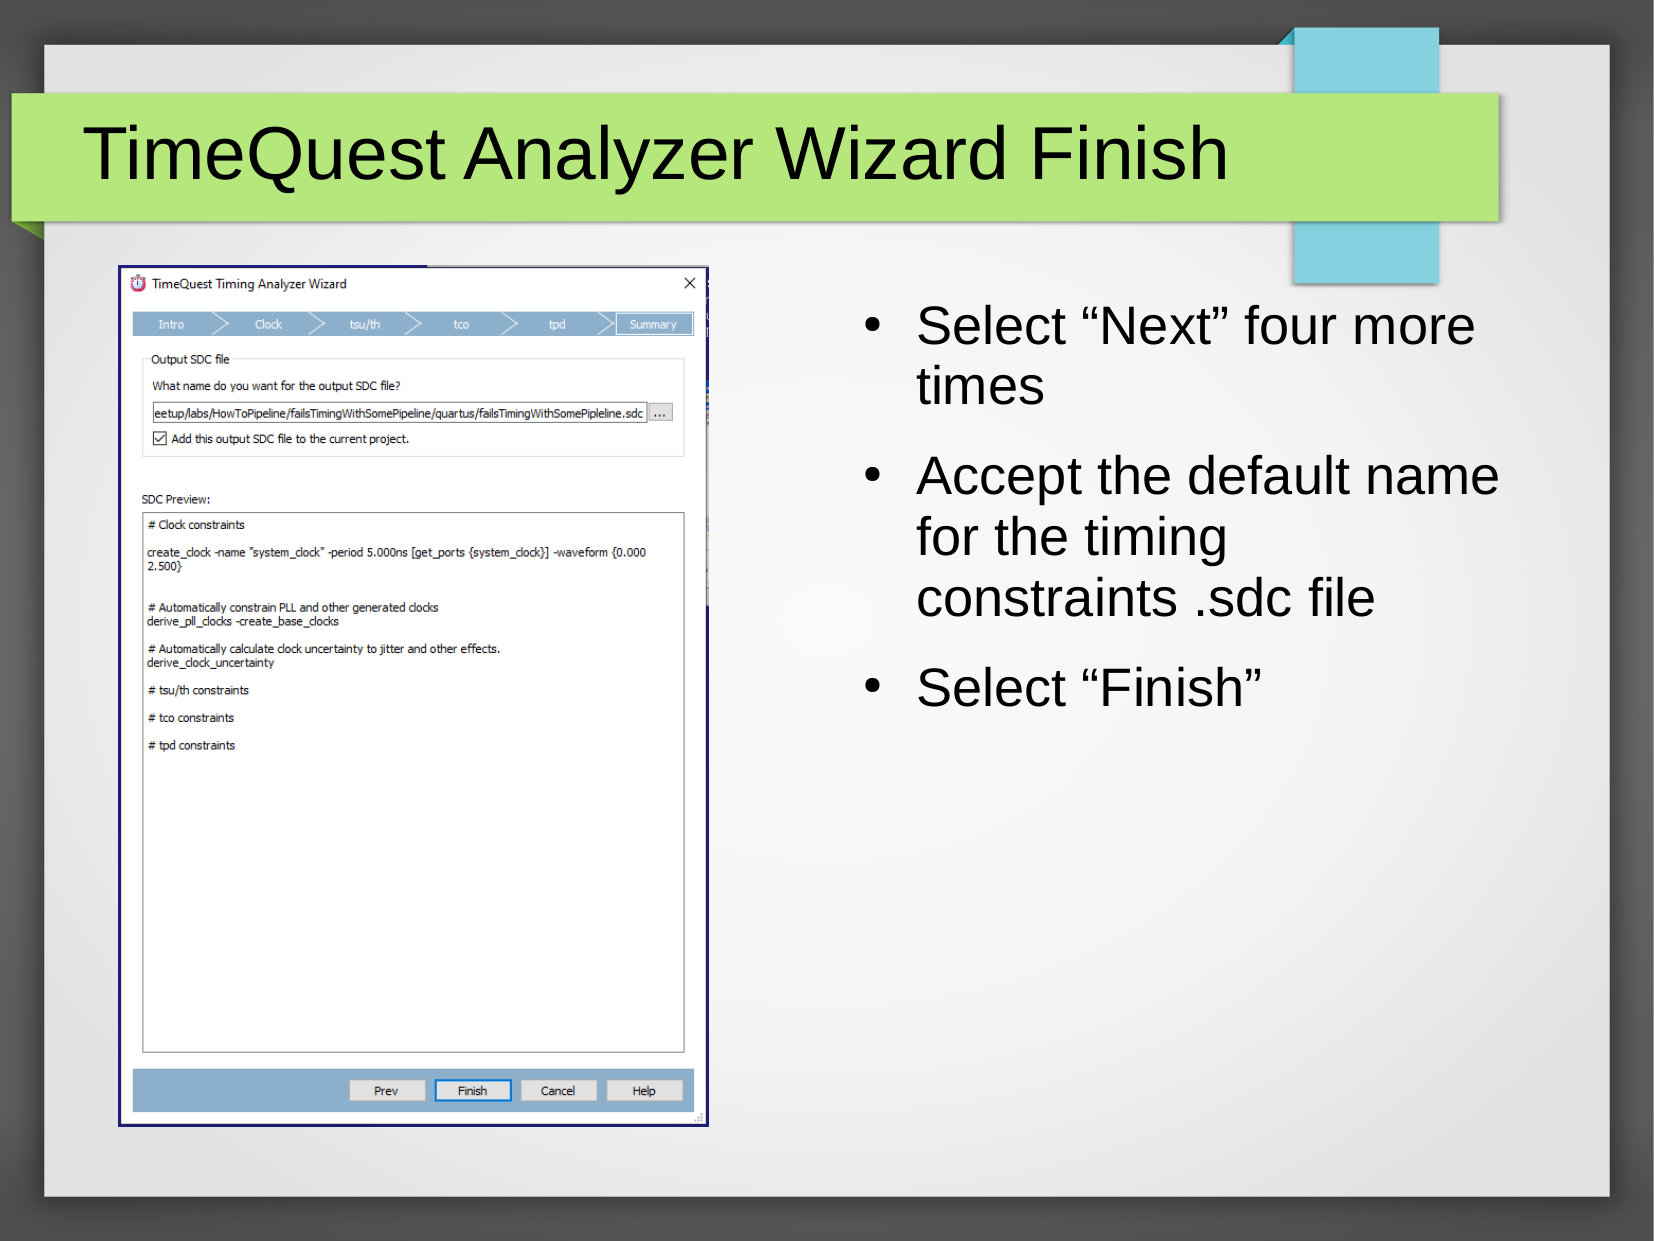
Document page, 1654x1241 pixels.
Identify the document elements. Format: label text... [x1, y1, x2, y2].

list Select “Next” four more times Accept the default name for the timing constraints .sdc file Select “Finish” [845, 295, 1572, 1015]
title TimeQuest Analyzer Wizard Finish [82, 94, 1264, 213]
picture [0, 0, 1654, 1241]
